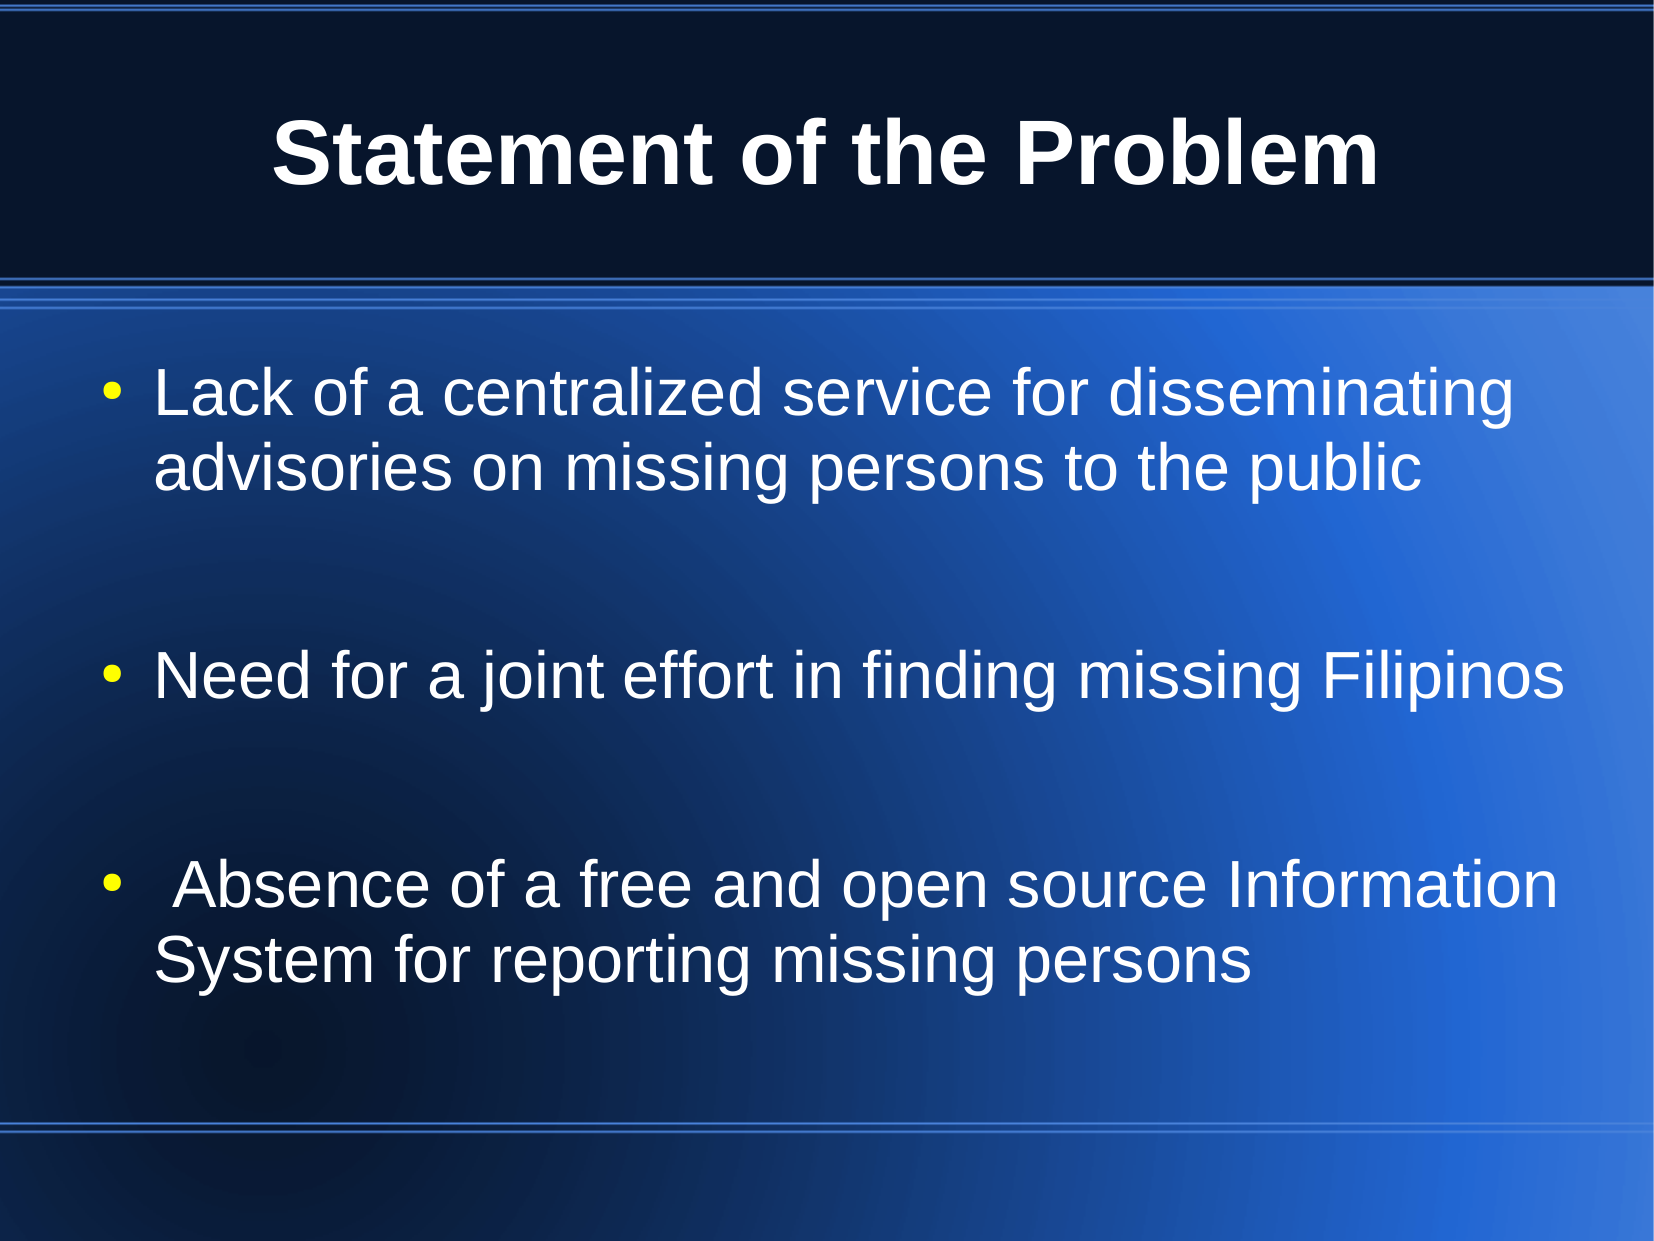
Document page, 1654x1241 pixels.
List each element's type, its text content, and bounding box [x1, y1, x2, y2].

list Lack of a centralized service for disseminating advisories on missing persons to the public Need for a joint effort in finding missing Filipinos Absence of a free and open source Information System for reporting missing persons [82, 355, 1571, 1058]
picture [0, 0, 1654, 1241]
title Statement of the Problem [82, 49, 1571, 257]
